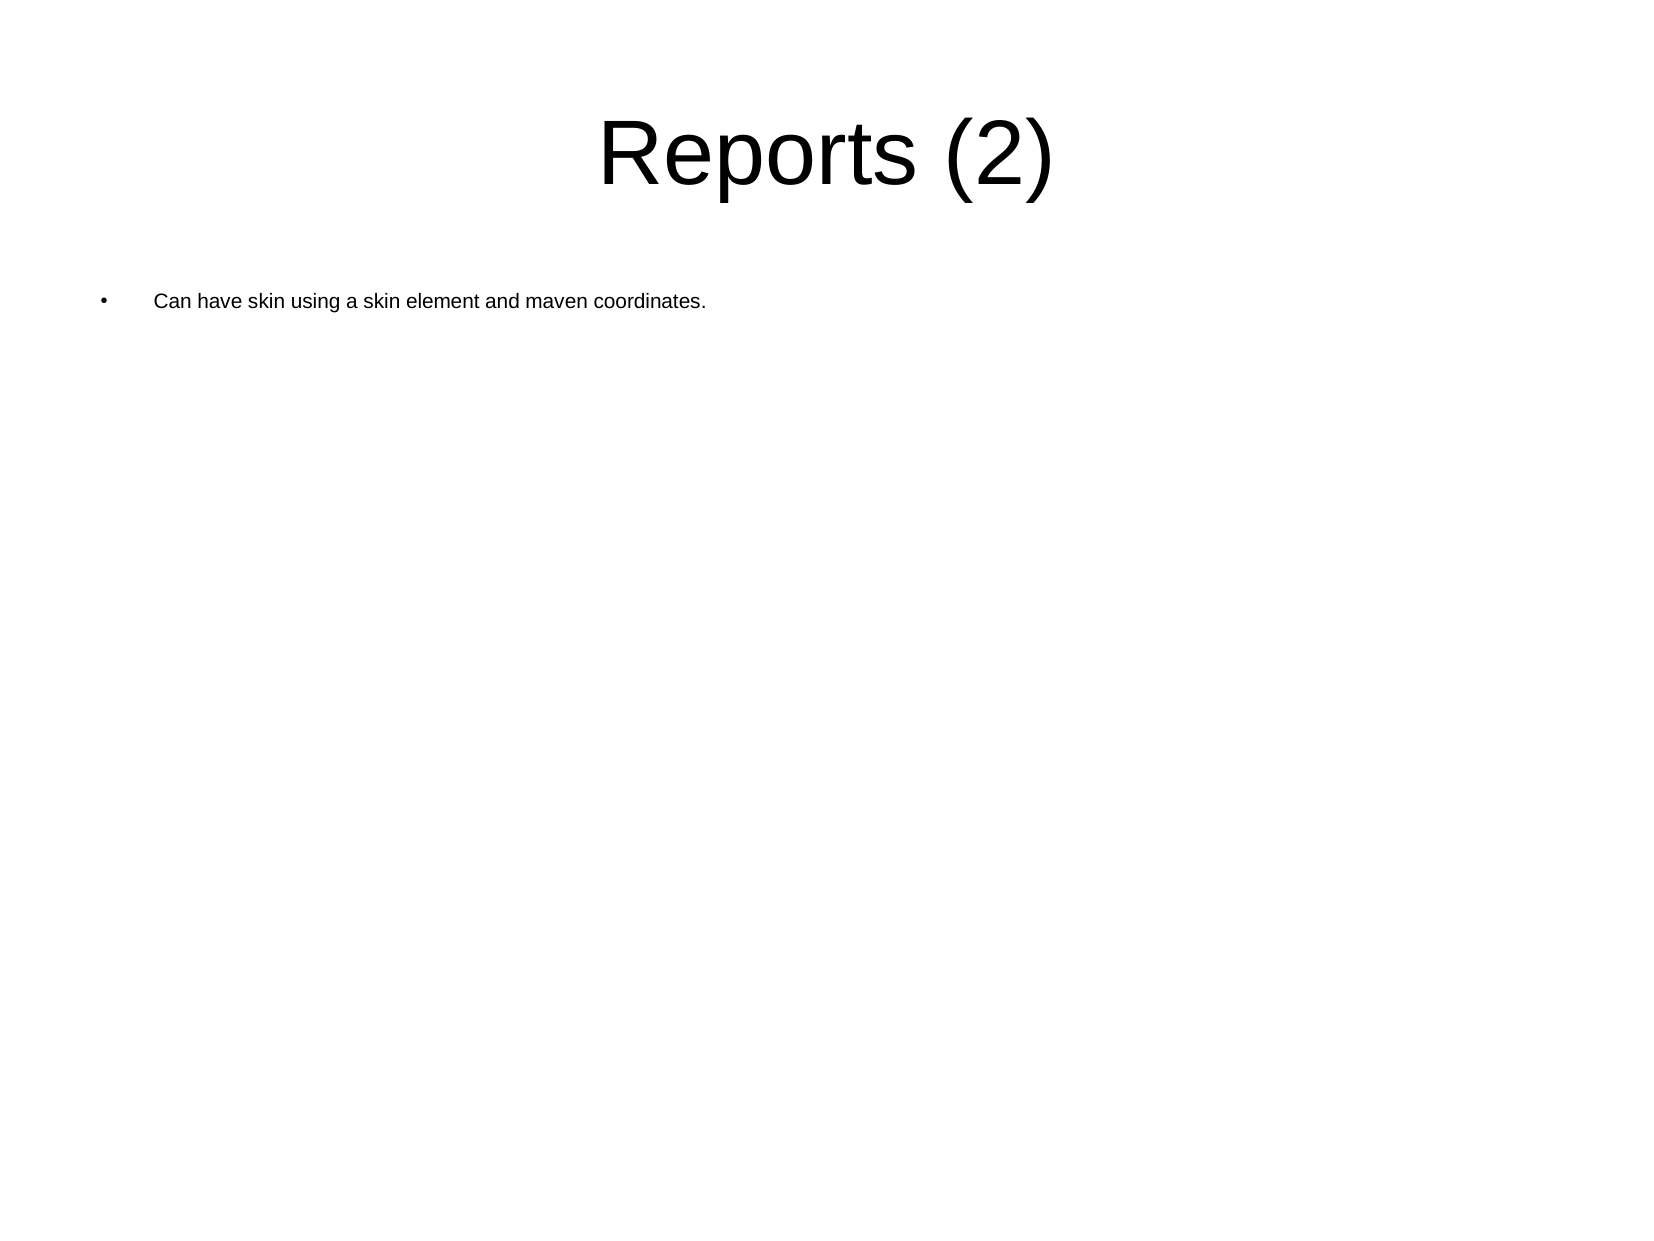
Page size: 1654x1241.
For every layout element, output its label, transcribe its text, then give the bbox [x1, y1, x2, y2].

title Reports (2) [82, 49, 1571, 257]
list Can have skin using a skin element and maven coordinates. [82, 290, 1571, 1010]
